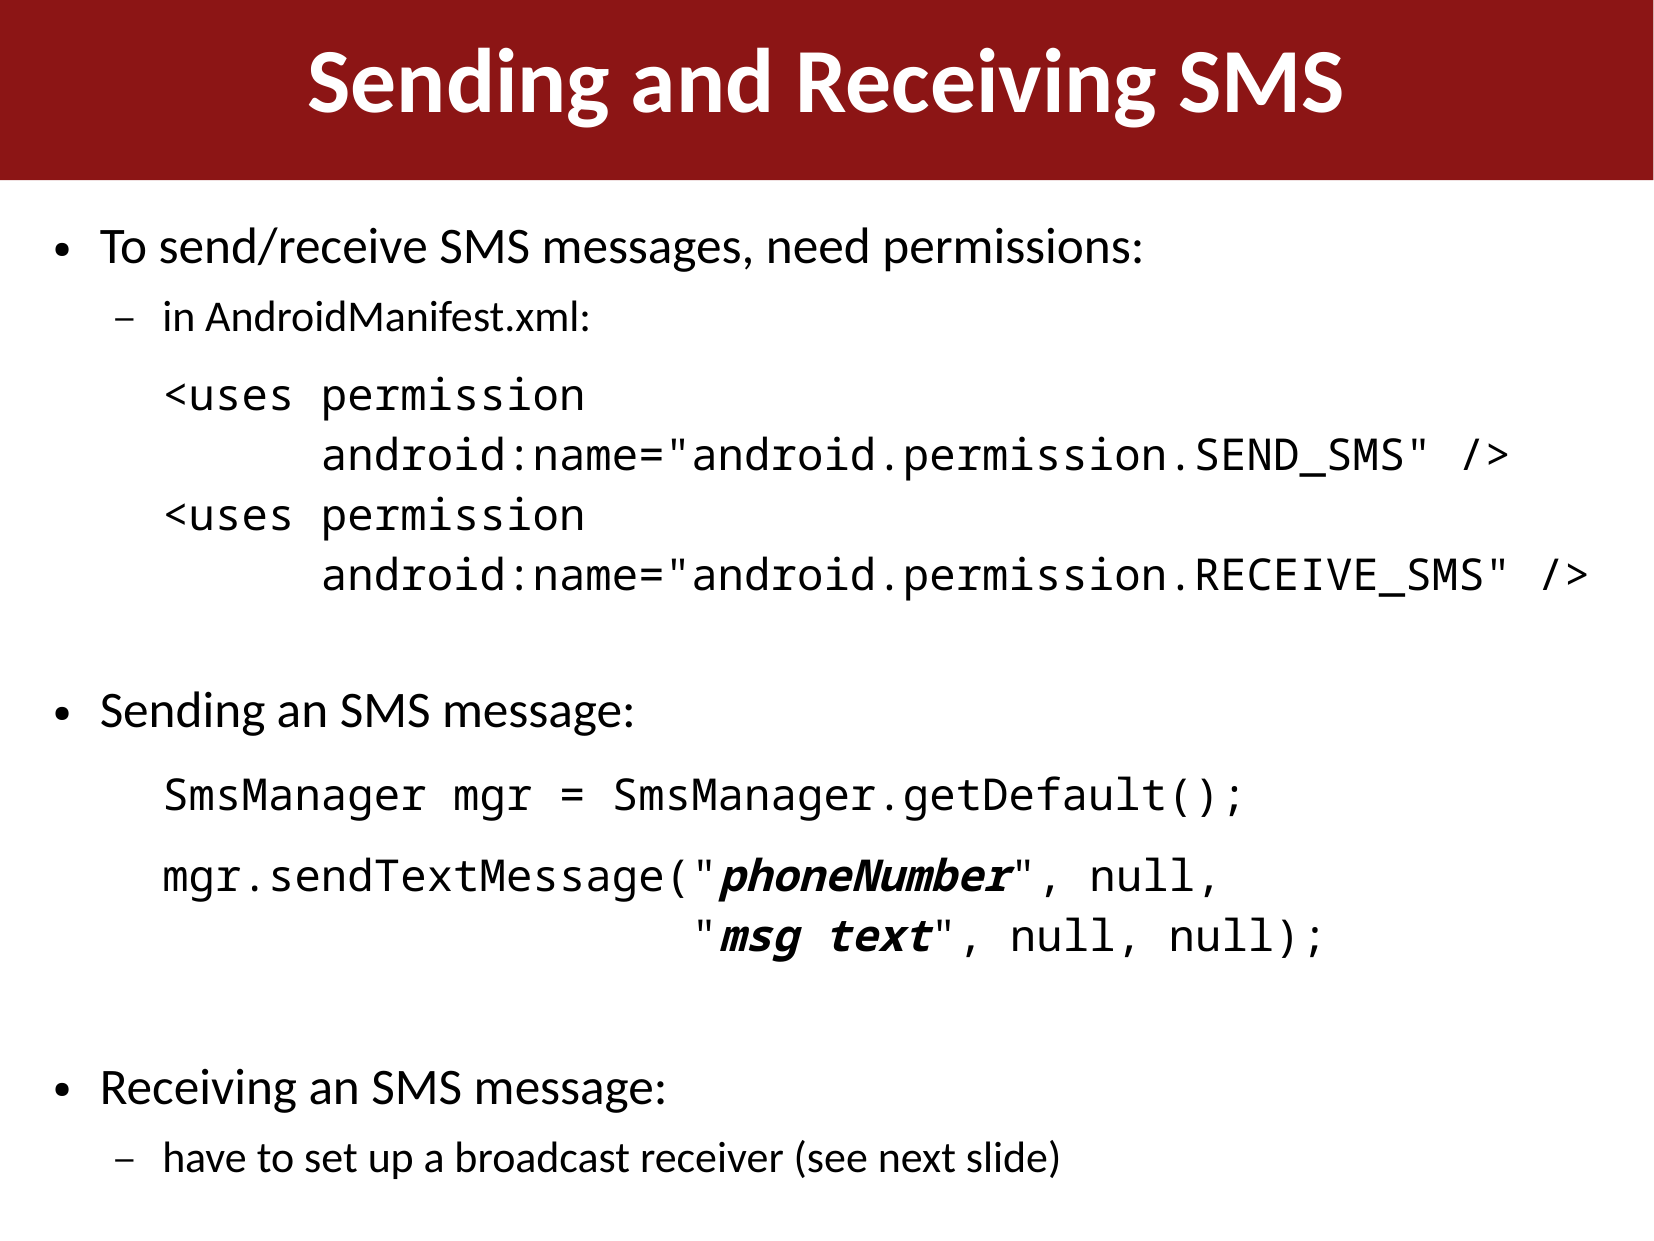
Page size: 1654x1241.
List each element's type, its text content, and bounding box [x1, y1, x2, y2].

title Sending and Receiving SMS [0, 0, 1654, 181]
list To send/receive SMS messages, need permissions: in AndroidManifest.xml: <uses permission android:name="android.permission.SEND_SMS" /> <uses permission android:name="android.permission.RECEIVE_SMS" /> Sending an SMS message: SmsManager mgr = SmsManager.getDefault(); mgr.sendTextMessage("phoneNumber", null, "msg text", null, null); Receiving an SMS message: have to set up a broadcast receiver (see next slide) [37, 225, 1636, 1186]
